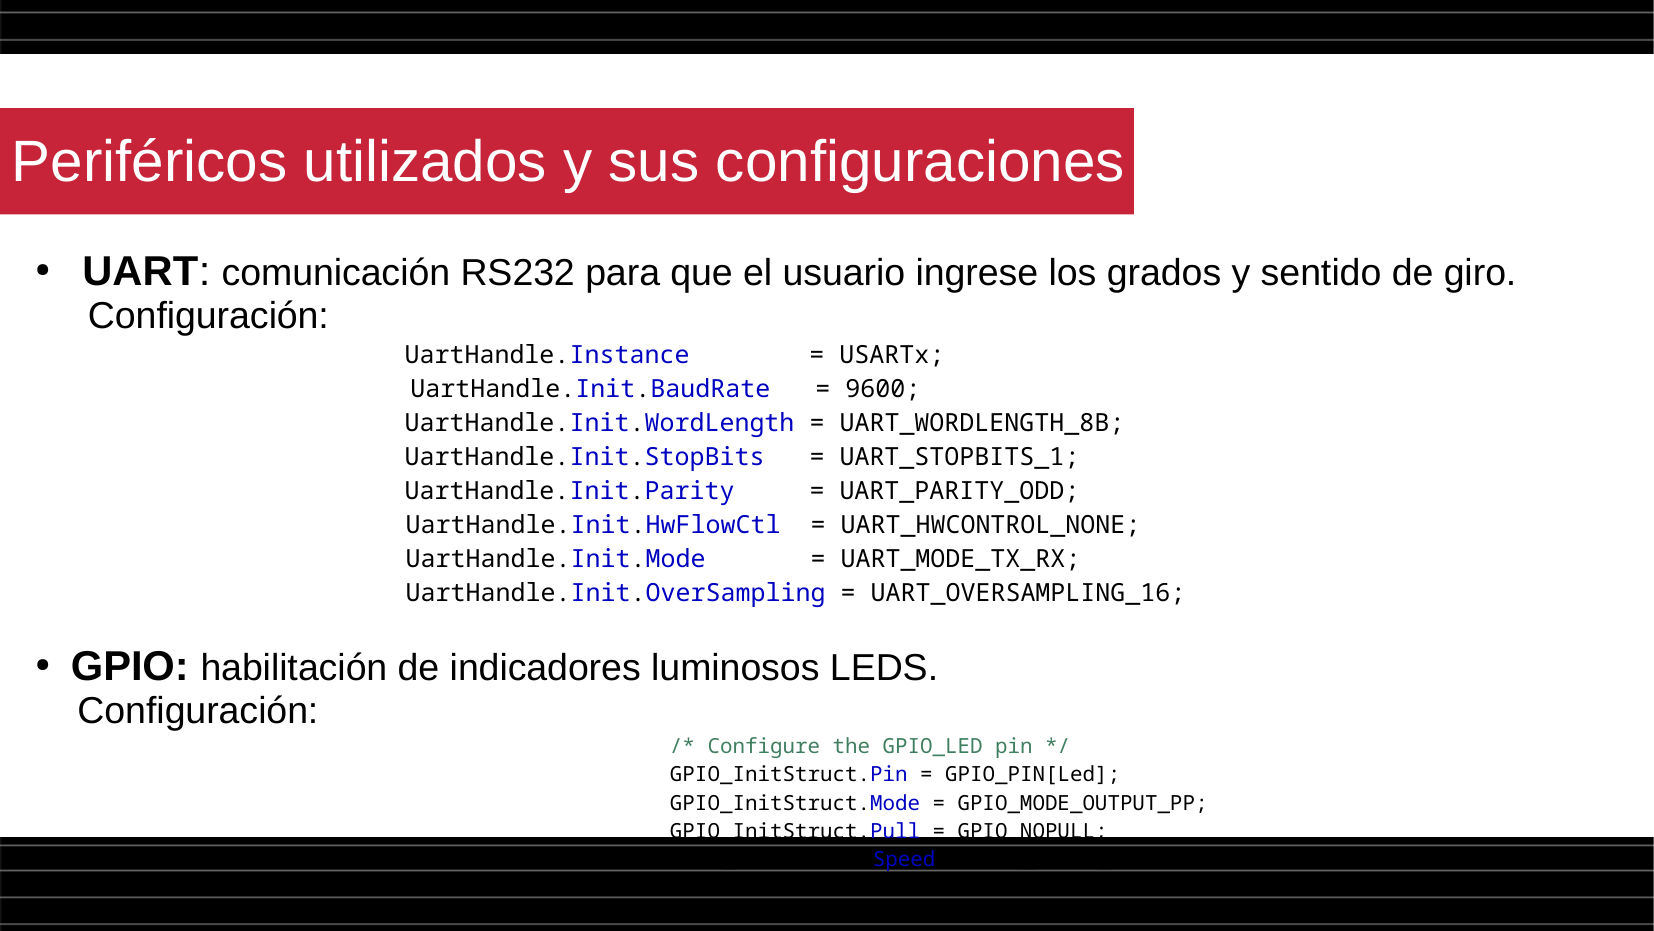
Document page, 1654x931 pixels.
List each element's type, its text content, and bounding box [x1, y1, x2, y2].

picture [0, 837, 1654, 931]
picture [0, 0, 1654, 54]
title Periféricos utilizados y sus configuraciones [0, 108, 1134, 215]
subtitle UART: comunicación RS232 para que el usuario ingrese los grados y sentido de giro. Configuración: UartHandle.Instance = USARTx; UartHandle.Init.BaudRate = 9600; UartHandle.Init.WordLength = UART_WORDLENGTH_8B; UartHandle.Init.StopBits = UART_STOPBITS_1; UartHandle.Init.Parity = UART_PARITY_ODD; UartHandle.Init.HwFlowCtl = UART_HWCONTROL_NONE; UartHandle.Init.Mode = UART_MODE_TX_RX; UartHandle.Init.OverSampling = UART_OVERSAMPLING_16; GPIO: habilitación de indicadores luminosos LEDS. Configuración: /* Configure the GPIO_LED pin */ GPIO_InitStruct.Pin = GPIO_PIN[Led]; GPIO_InitStruct.Mode = GPIO_MODE_OUTPUT_PP; GPIO_InitStruct.Pull = GPIO_NOPULL; GPIO_InitStruct.Speed = GPIO_SPEED_FAST; [35, 248, 1619, 835]
